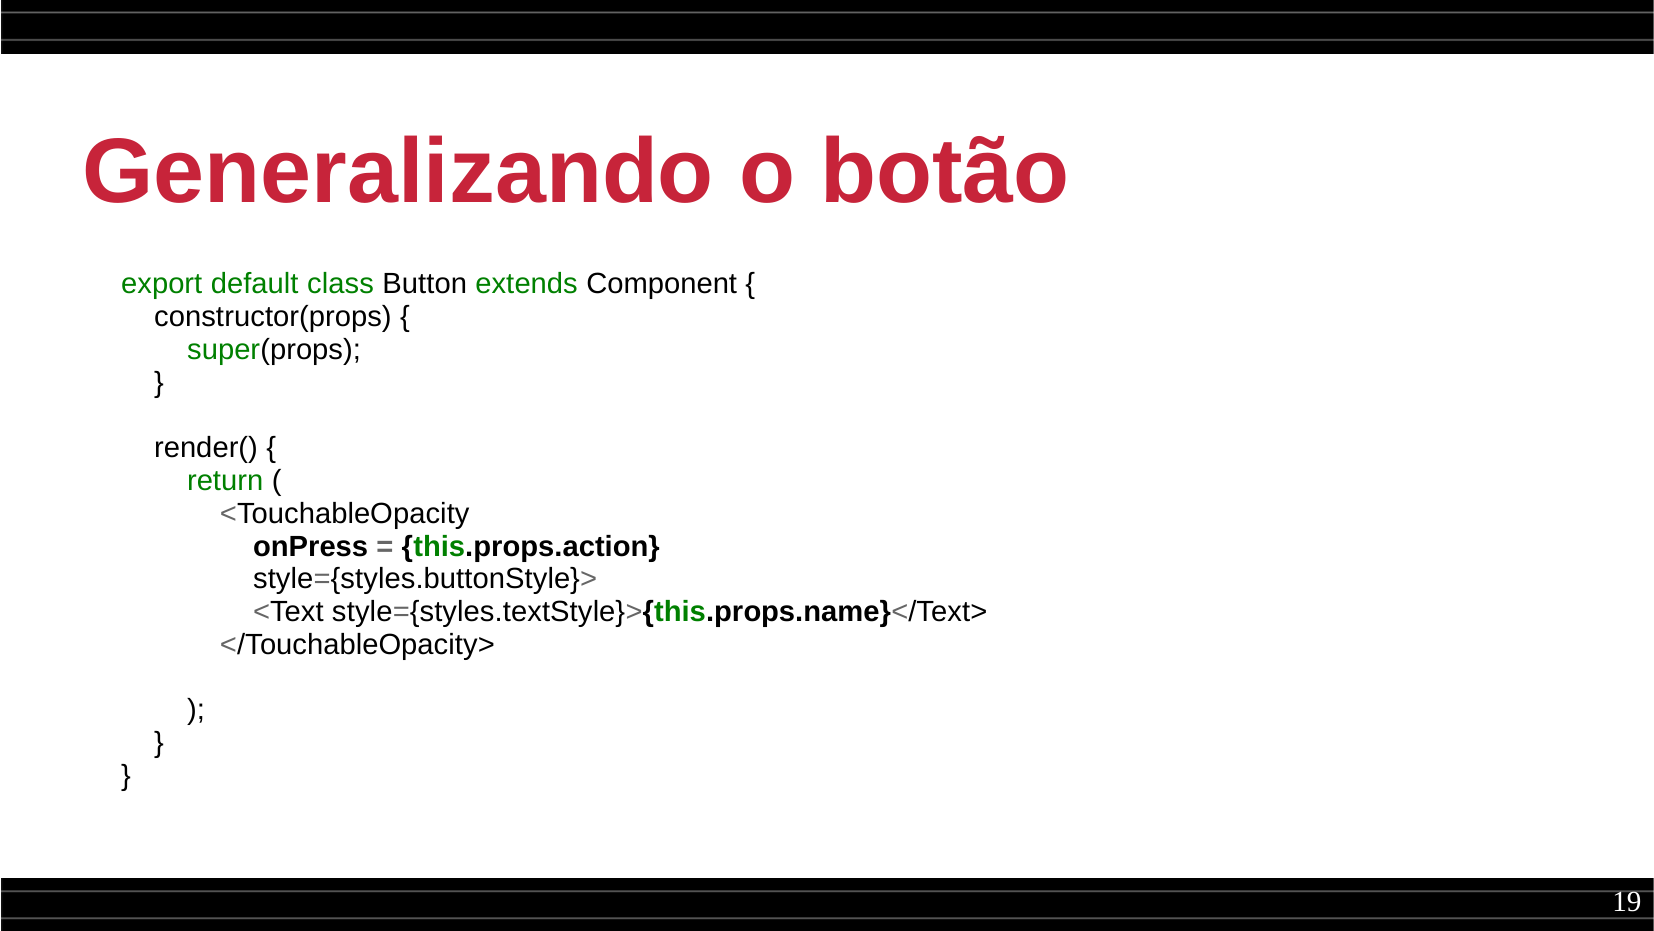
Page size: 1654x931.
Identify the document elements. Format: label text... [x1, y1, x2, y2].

picture [1, 0, 1654, 54]
picture [1, 878, 1654, 931]
title Generalizando o botão [82, 92, 1571, 249]
text_box export default class Button extends Component { constructor(props) { super(props); } render() { return ( <TouchableOpacity onPress = {this.props.action} style={styles.buttonStyle}> <Text style={styles.textStyle}>{this.props.name}</Text> </TouchableOpacity> ); } } [106, 259, 1371, 800]
